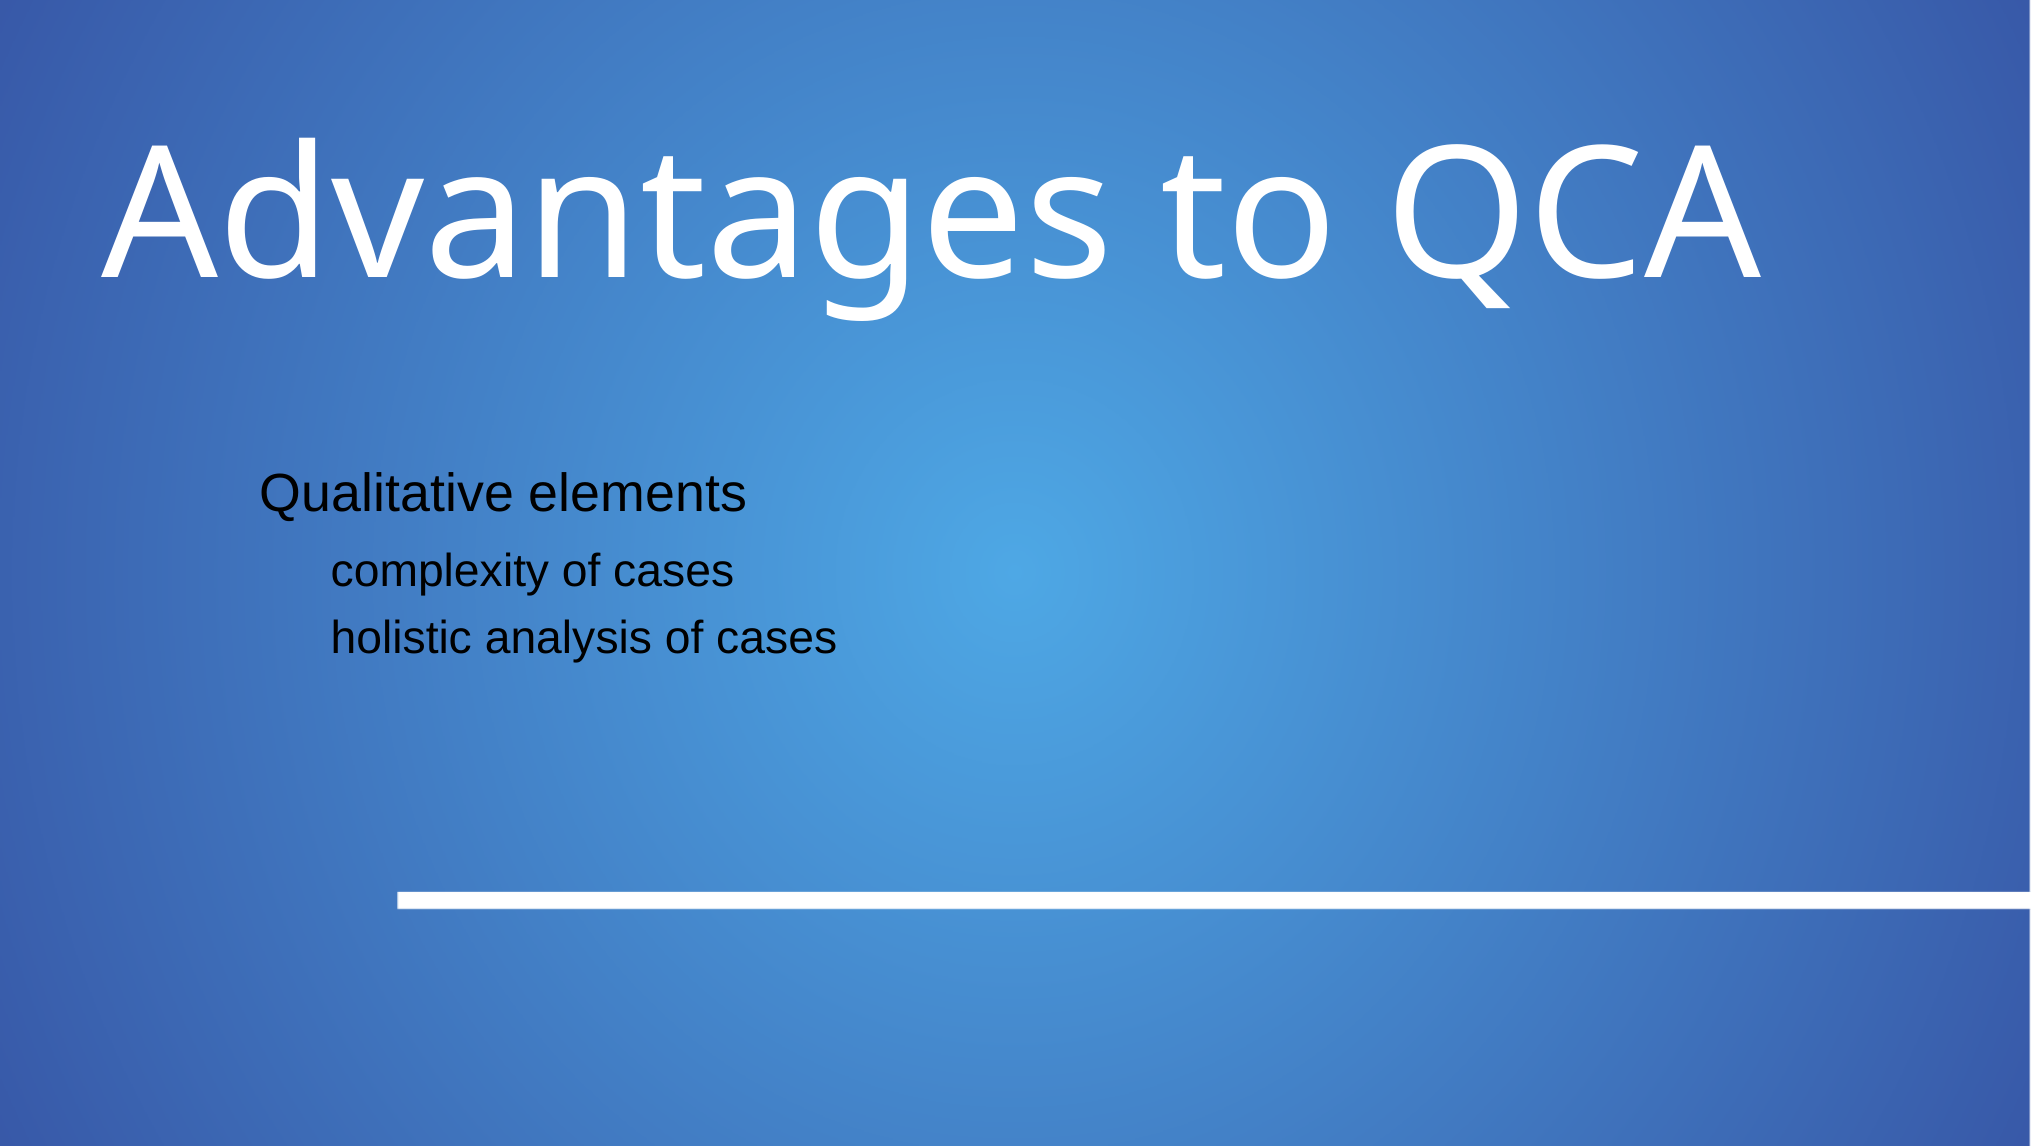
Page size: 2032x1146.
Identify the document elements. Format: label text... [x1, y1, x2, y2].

list Qualitative elements complexity of cases holistic analysis of cases [118, 366, 1011, 859]
picture [0, 0, 2032, 1146]
title Advantages to QCA [101, 45, 1930, 367]
